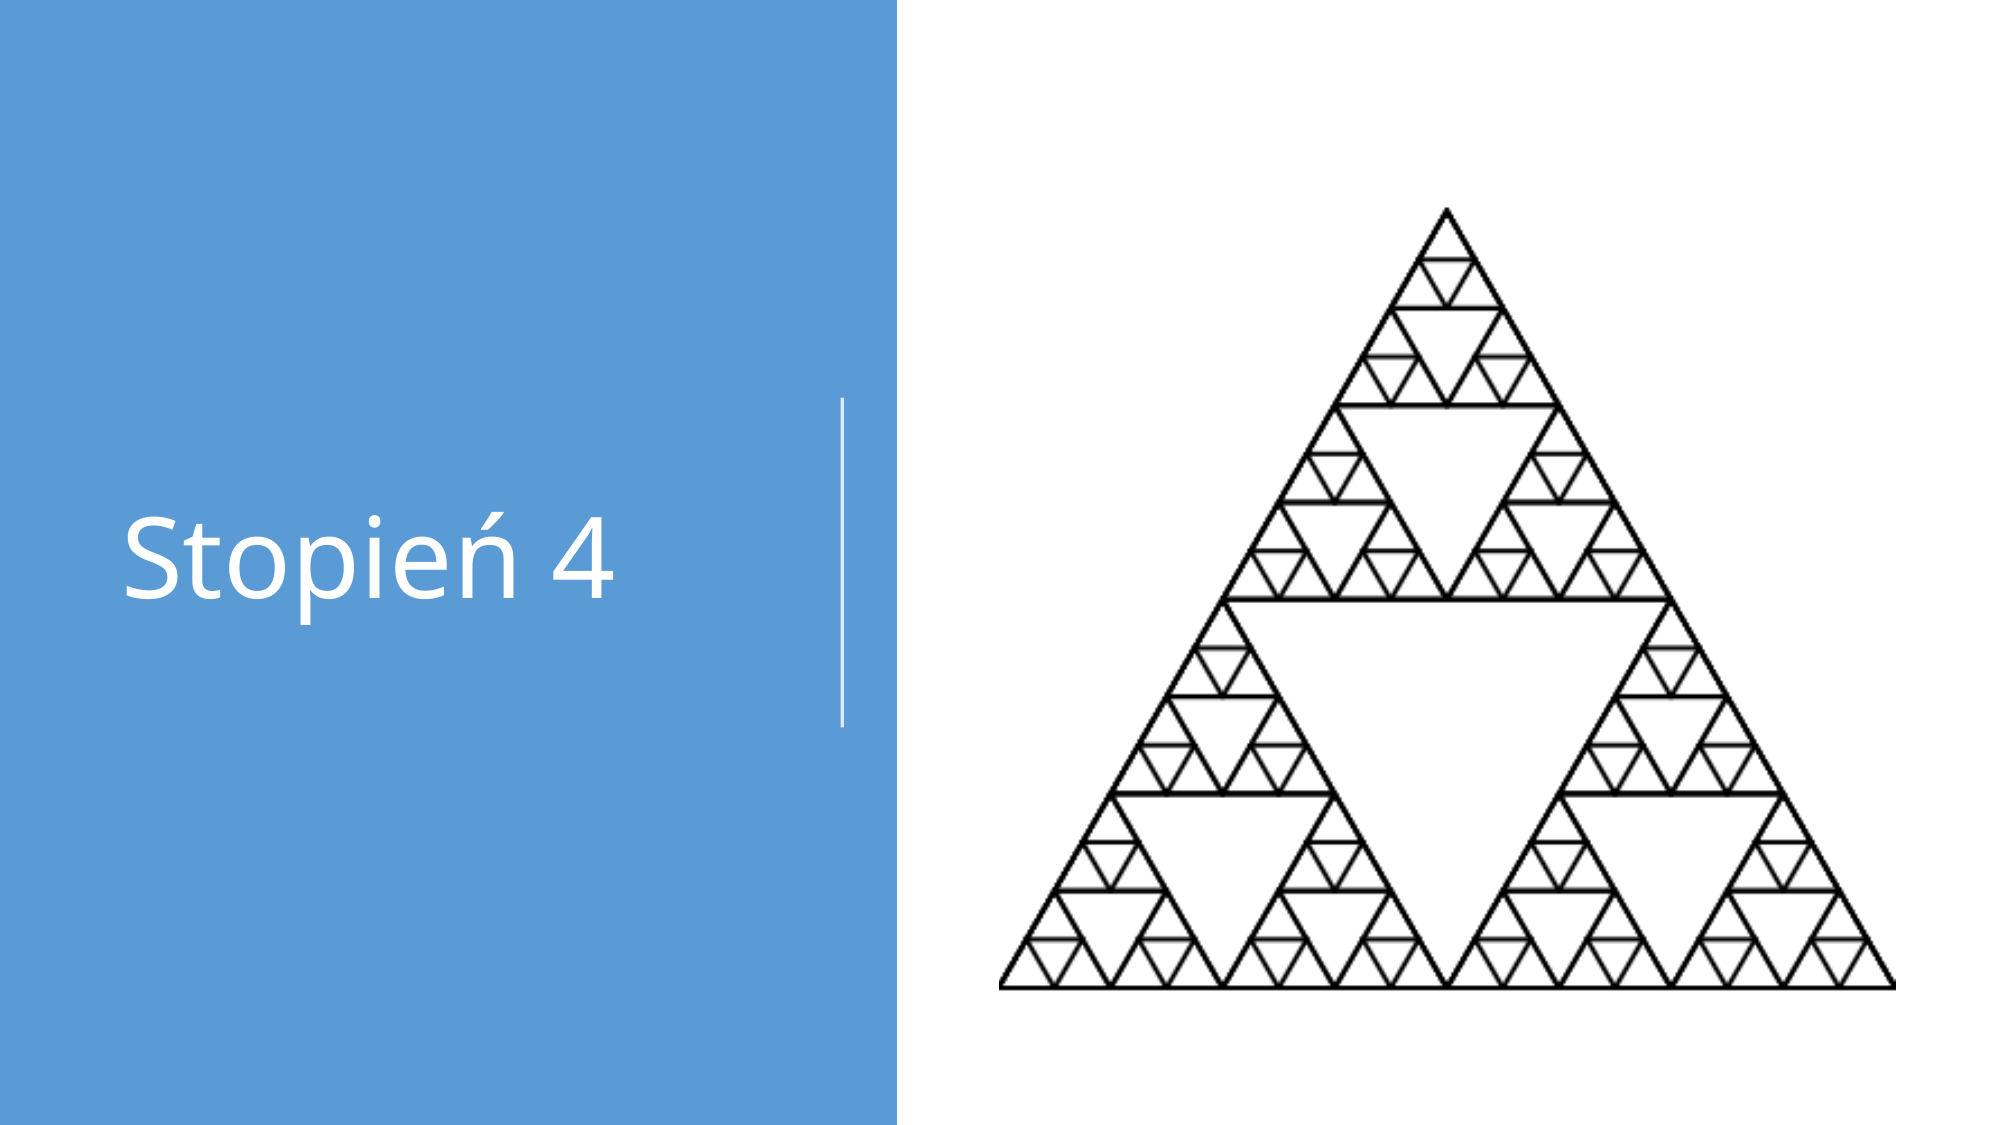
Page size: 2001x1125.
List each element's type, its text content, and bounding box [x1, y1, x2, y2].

picture [999, 114, 1896, 1011]
text_box [0, 0, 897, 1125]
title Stopień 4 [106, 104, 791, 1021]
